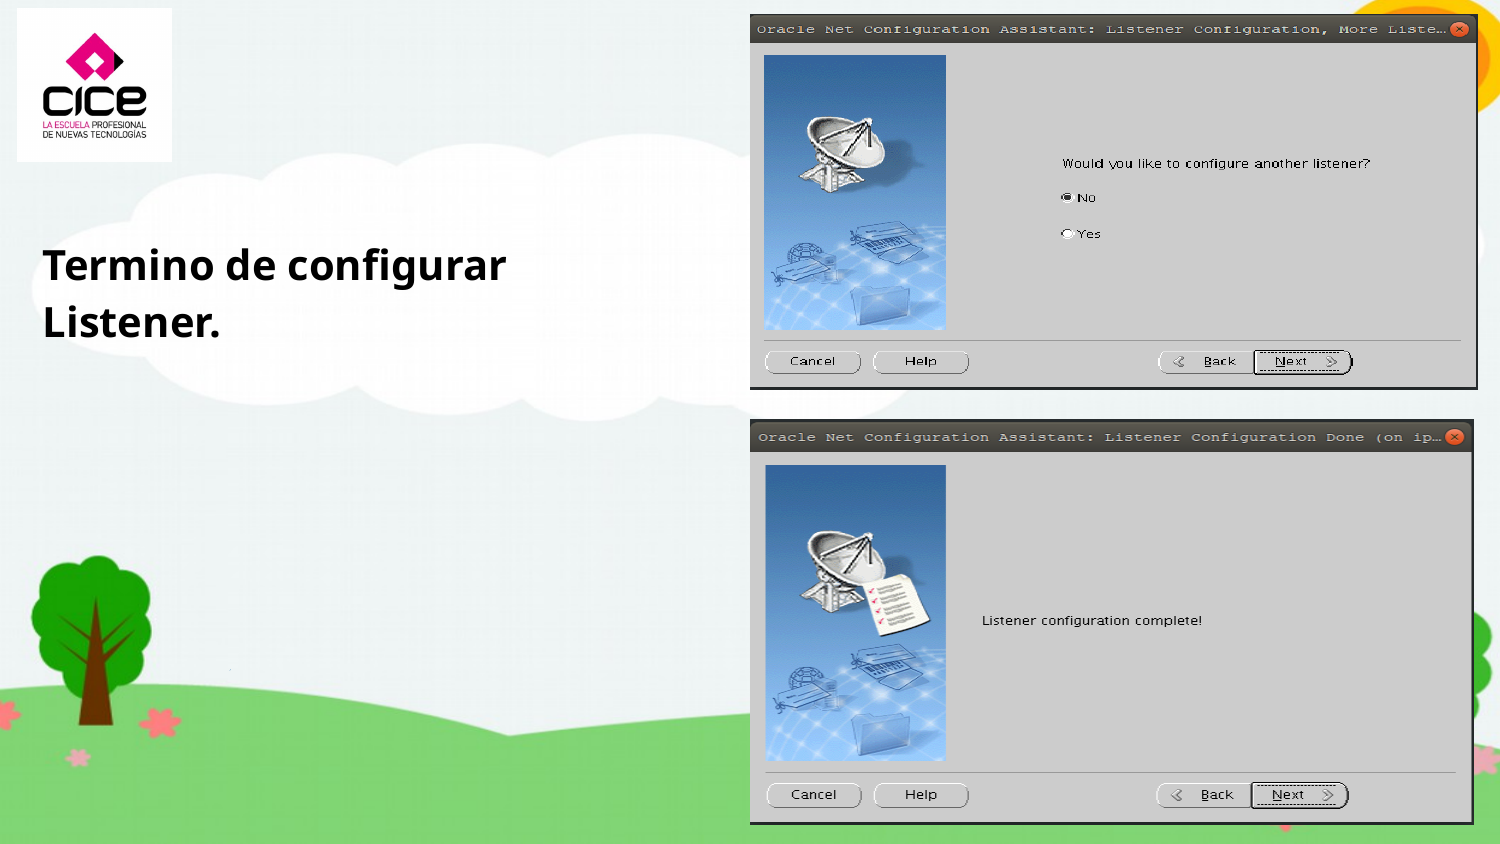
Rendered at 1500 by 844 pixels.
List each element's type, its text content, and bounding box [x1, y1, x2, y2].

picture [0, 0, 1500, 844]
title Termino de configurar Listener. [42, 192, 691, 393]
